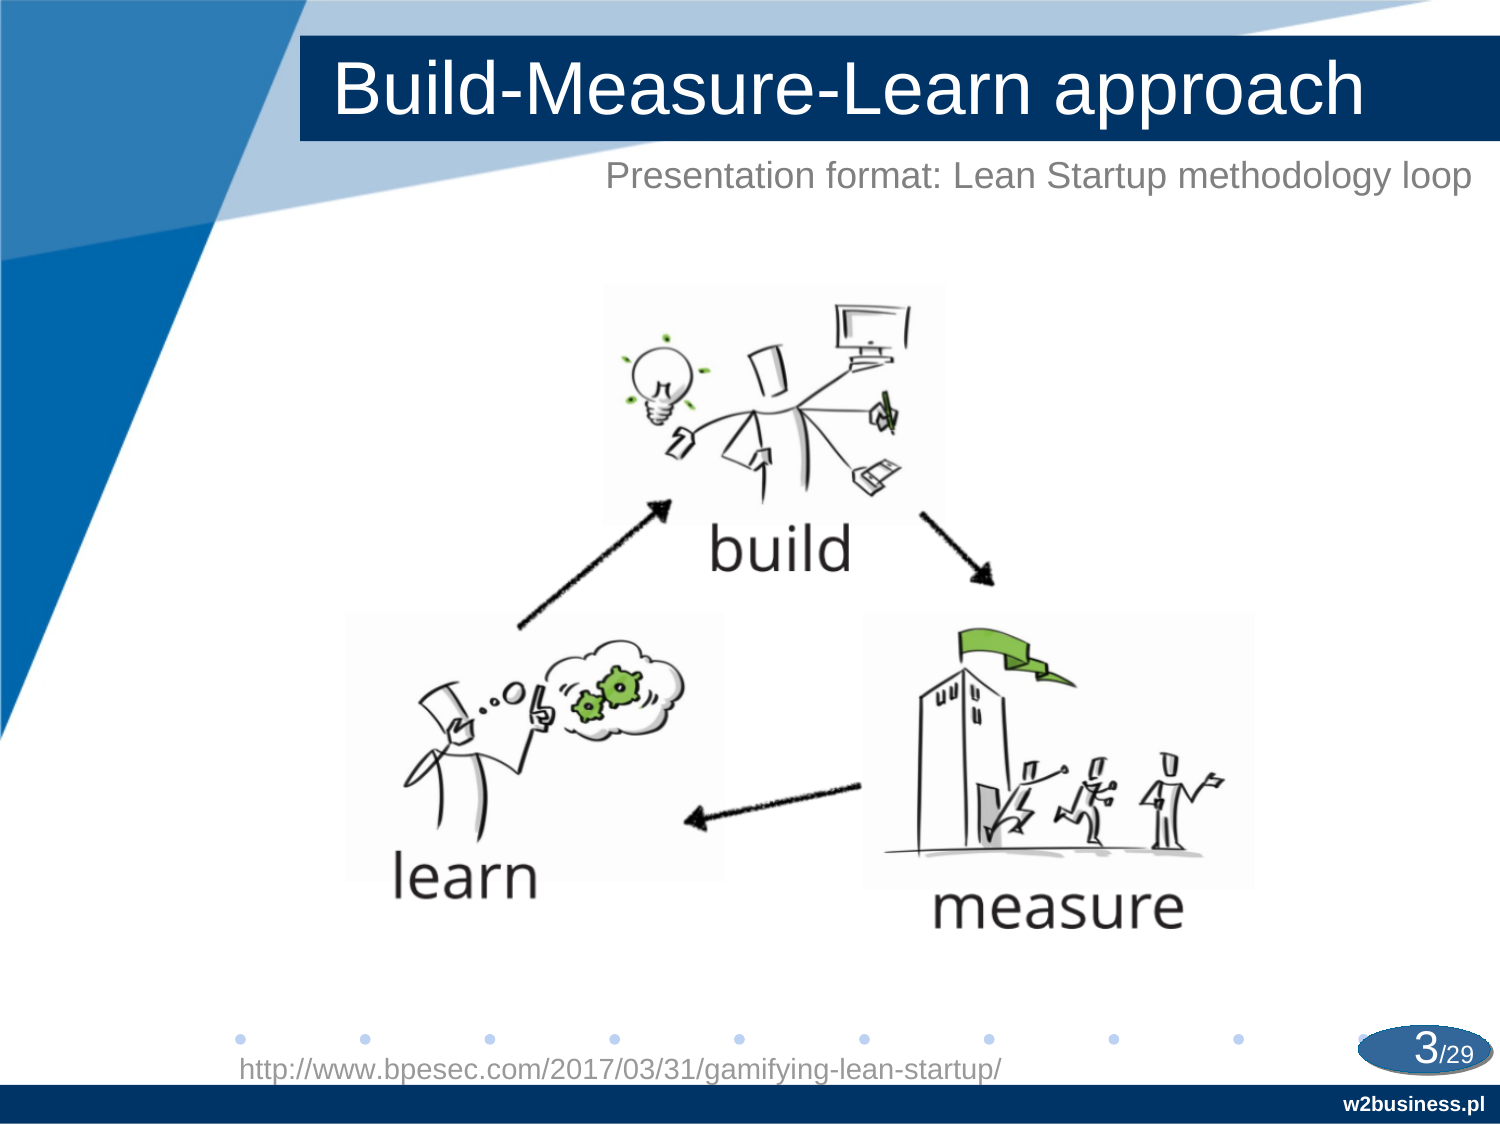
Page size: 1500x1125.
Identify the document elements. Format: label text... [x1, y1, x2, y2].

text_box Presentation format: Lean Startup methodology loop [590, 147, 1500, 221]
title Build-Measure-Learn approach [300, 35, 1500, 142]
picture [0, 0, 1500, 993]
text_box http://www.bpesec.com/2017/03/31/gamifying-lean-startup/ [224, 1045, 1465, 1105]
